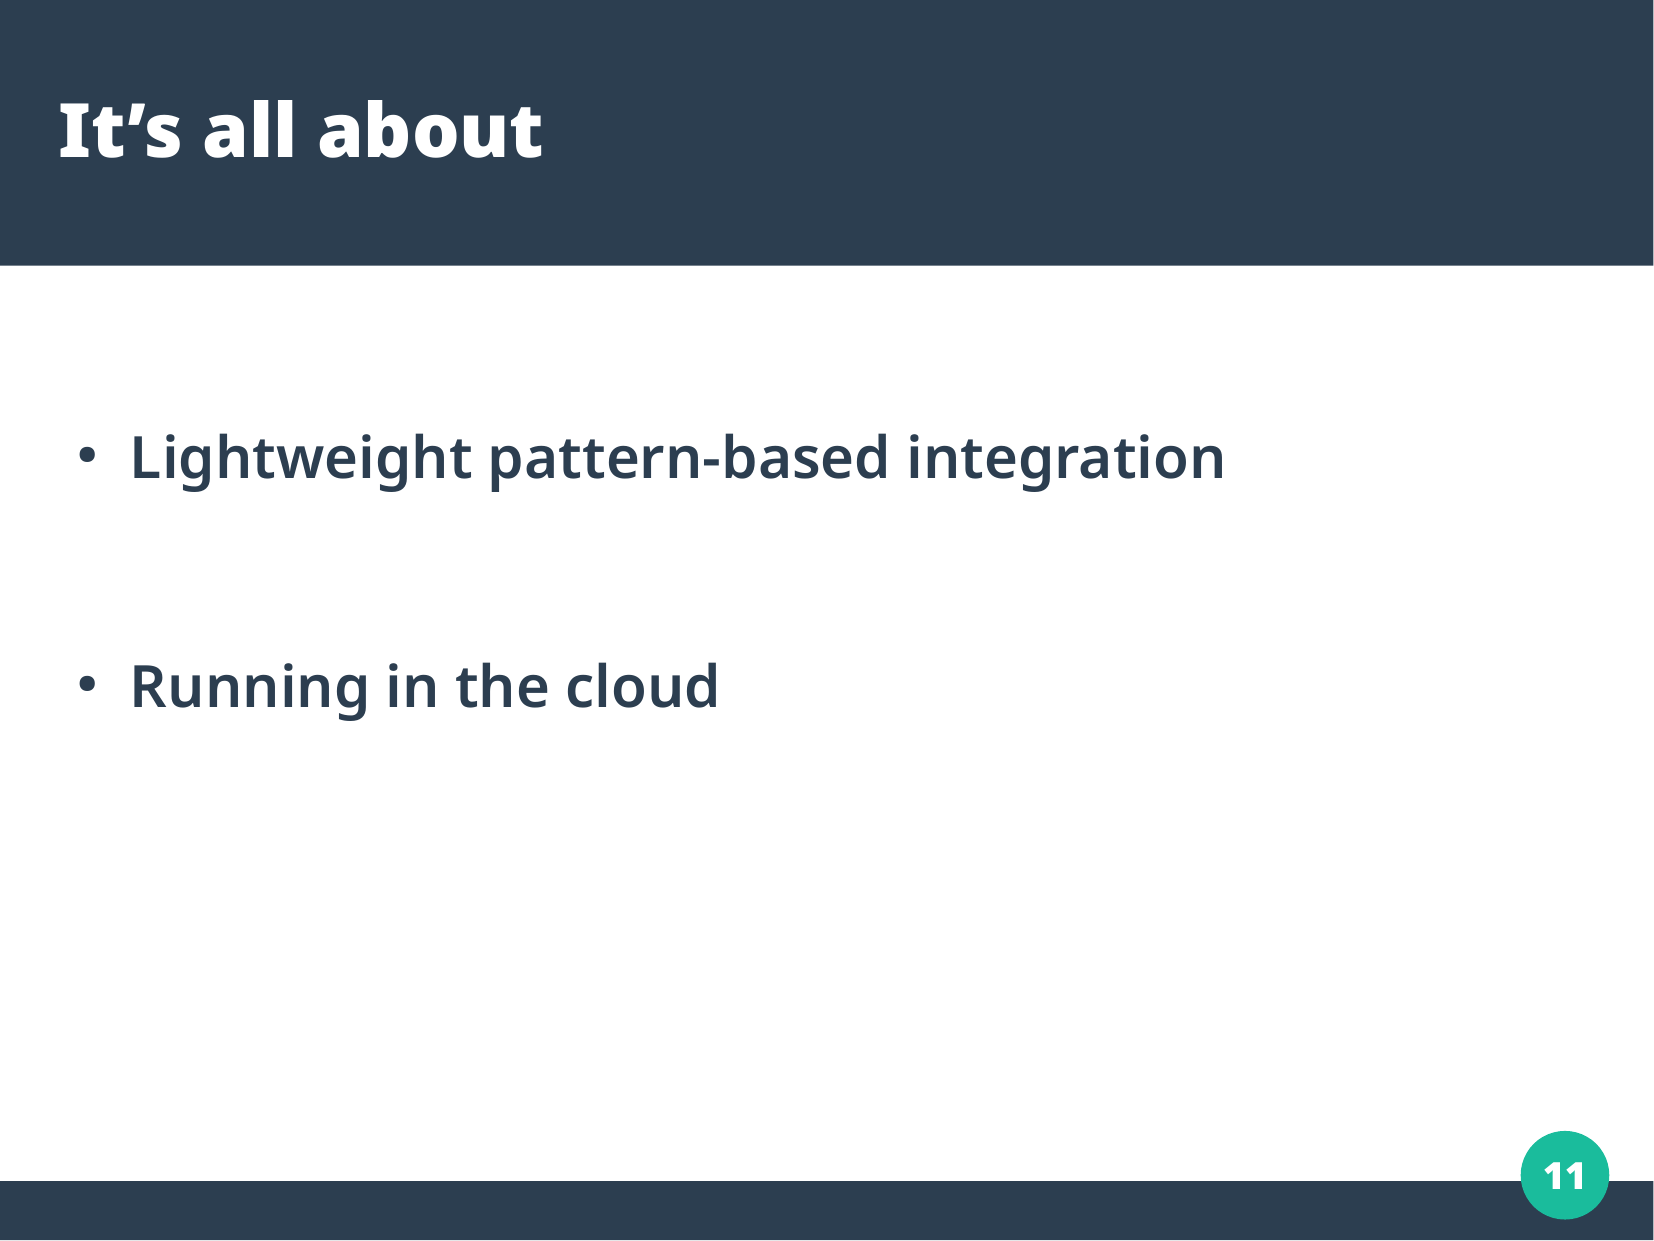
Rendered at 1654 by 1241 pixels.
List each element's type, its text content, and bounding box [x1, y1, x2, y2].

title It’s all about [59, 49, 1595, 207]
list Lightweight pattern-based integration Running in the cloud [59, 324, 1595, 1152]
